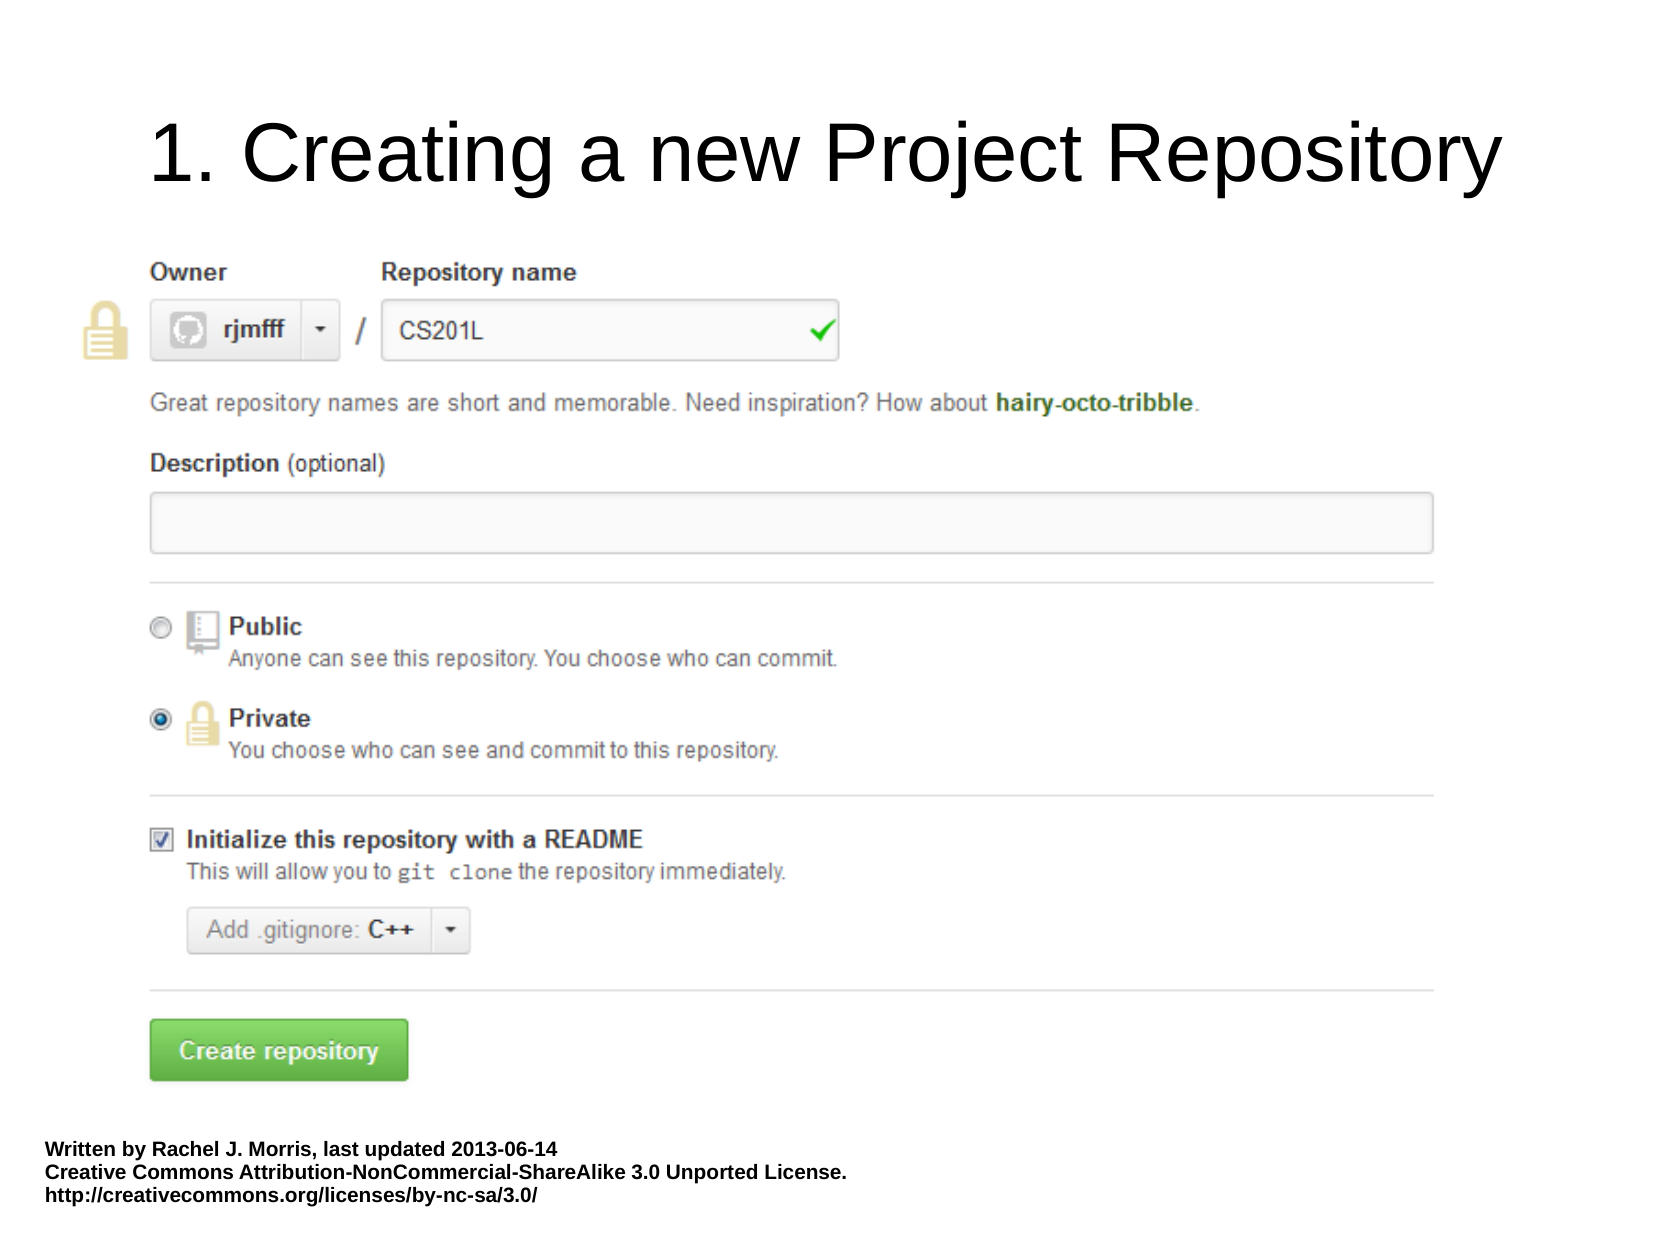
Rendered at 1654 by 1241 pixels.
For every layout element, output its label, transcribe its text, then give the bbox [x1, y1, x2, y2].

picture [75, 224, 1471, 1111]
title 1. Creating a new Project Repository [82, 49, 1571, 257]
